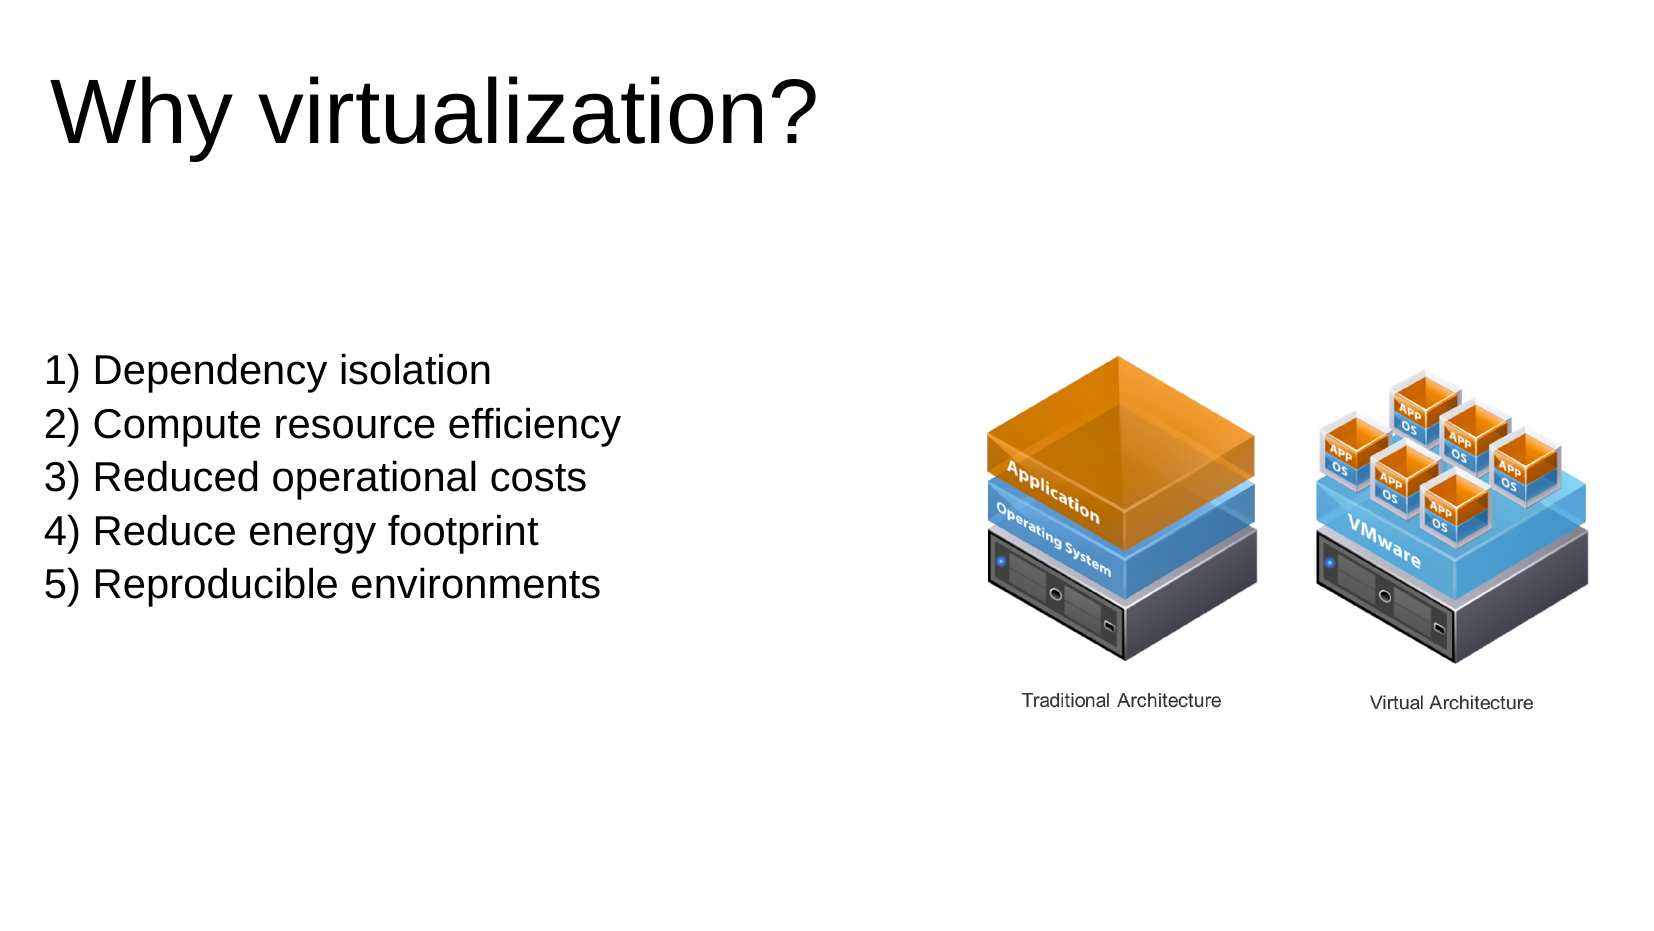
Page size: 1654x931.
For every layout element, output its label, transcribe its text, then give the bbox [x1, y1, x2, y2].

title Why virtualization? [0, 0, 871, 266]
picture [973, 342, 1610, 728]
subtitle Dependency isolation Compute resource efficiency Reduced operational costs Reduce energy footprint Reproducible environments [43, 325, 1582, 622]
